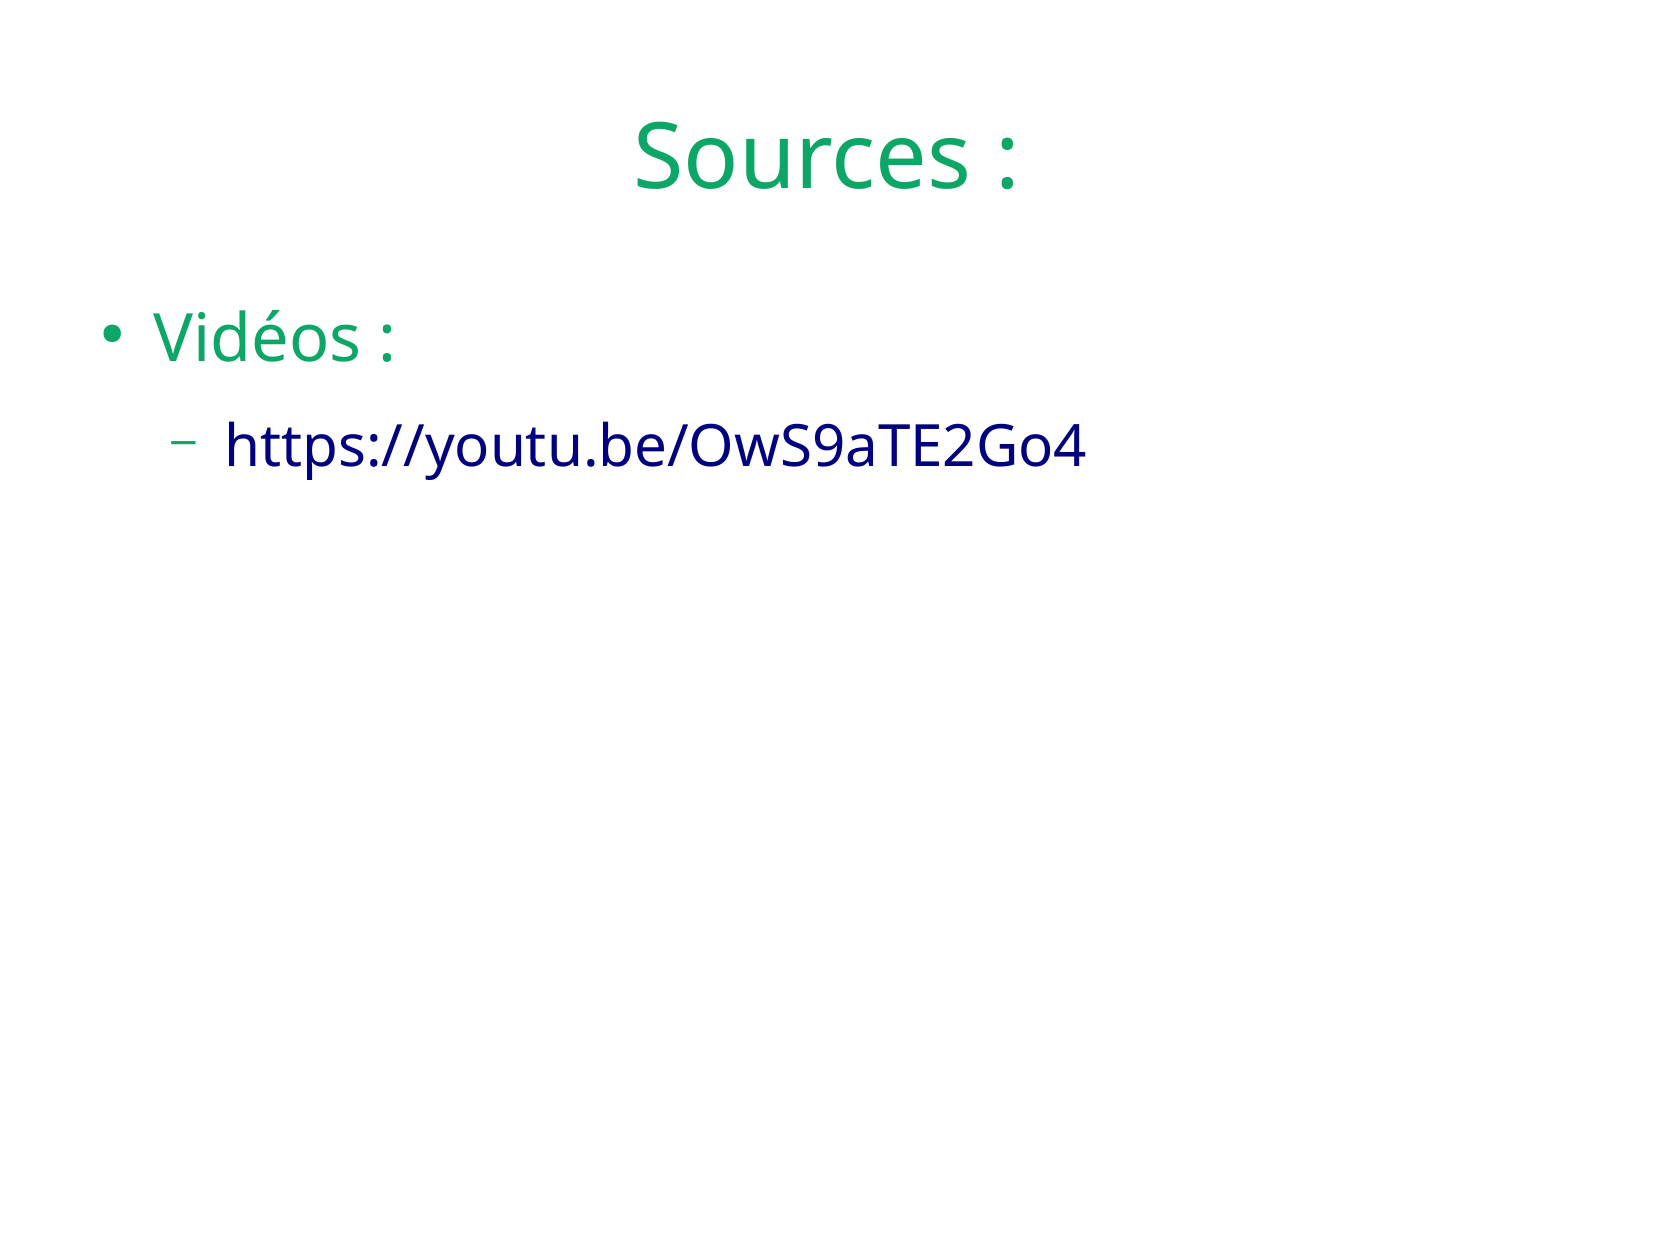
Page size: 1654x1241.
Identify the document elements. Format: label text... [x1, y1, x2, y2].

list Vidéos : https://youtu.be/OwS9aTE2Go4 [82, 290, 1571, 1010]
title Sources : [82, 49, 1571, 257]
